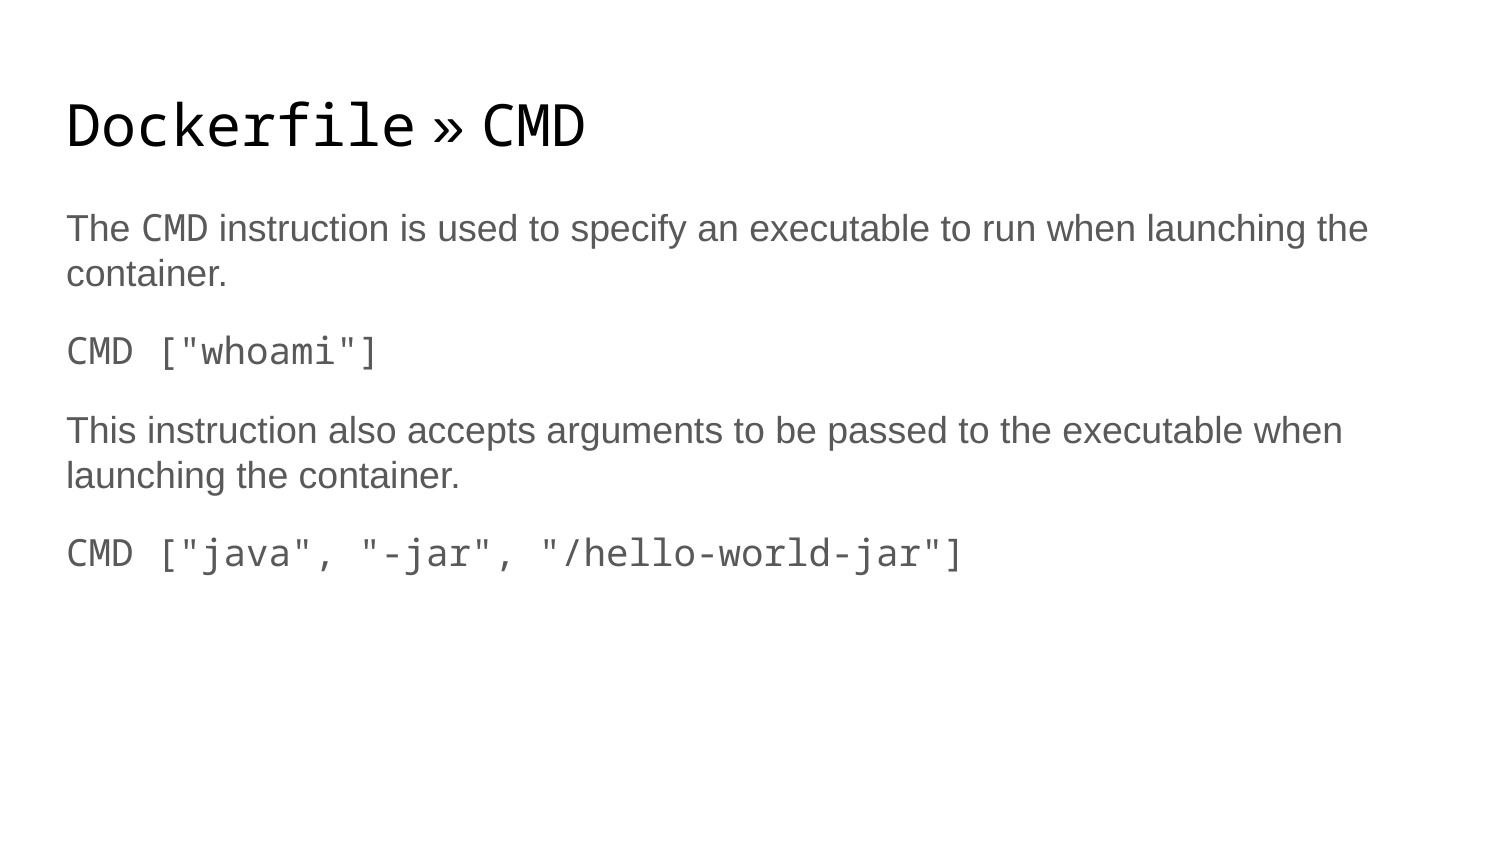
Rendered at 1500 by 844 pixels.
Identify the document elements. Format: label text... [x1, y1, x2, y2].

list The CMD instruction is used to specify an executable to run when launching the container. CMD ["whoami"] This instruction also accepts arguments to be passed to the executable when launching the container. CMD ["java", "-jar", "/hello-world-jar"] [51, 189, 1449, 750]
title Dockerfile » CMD [51, 72, 1449, 167]
